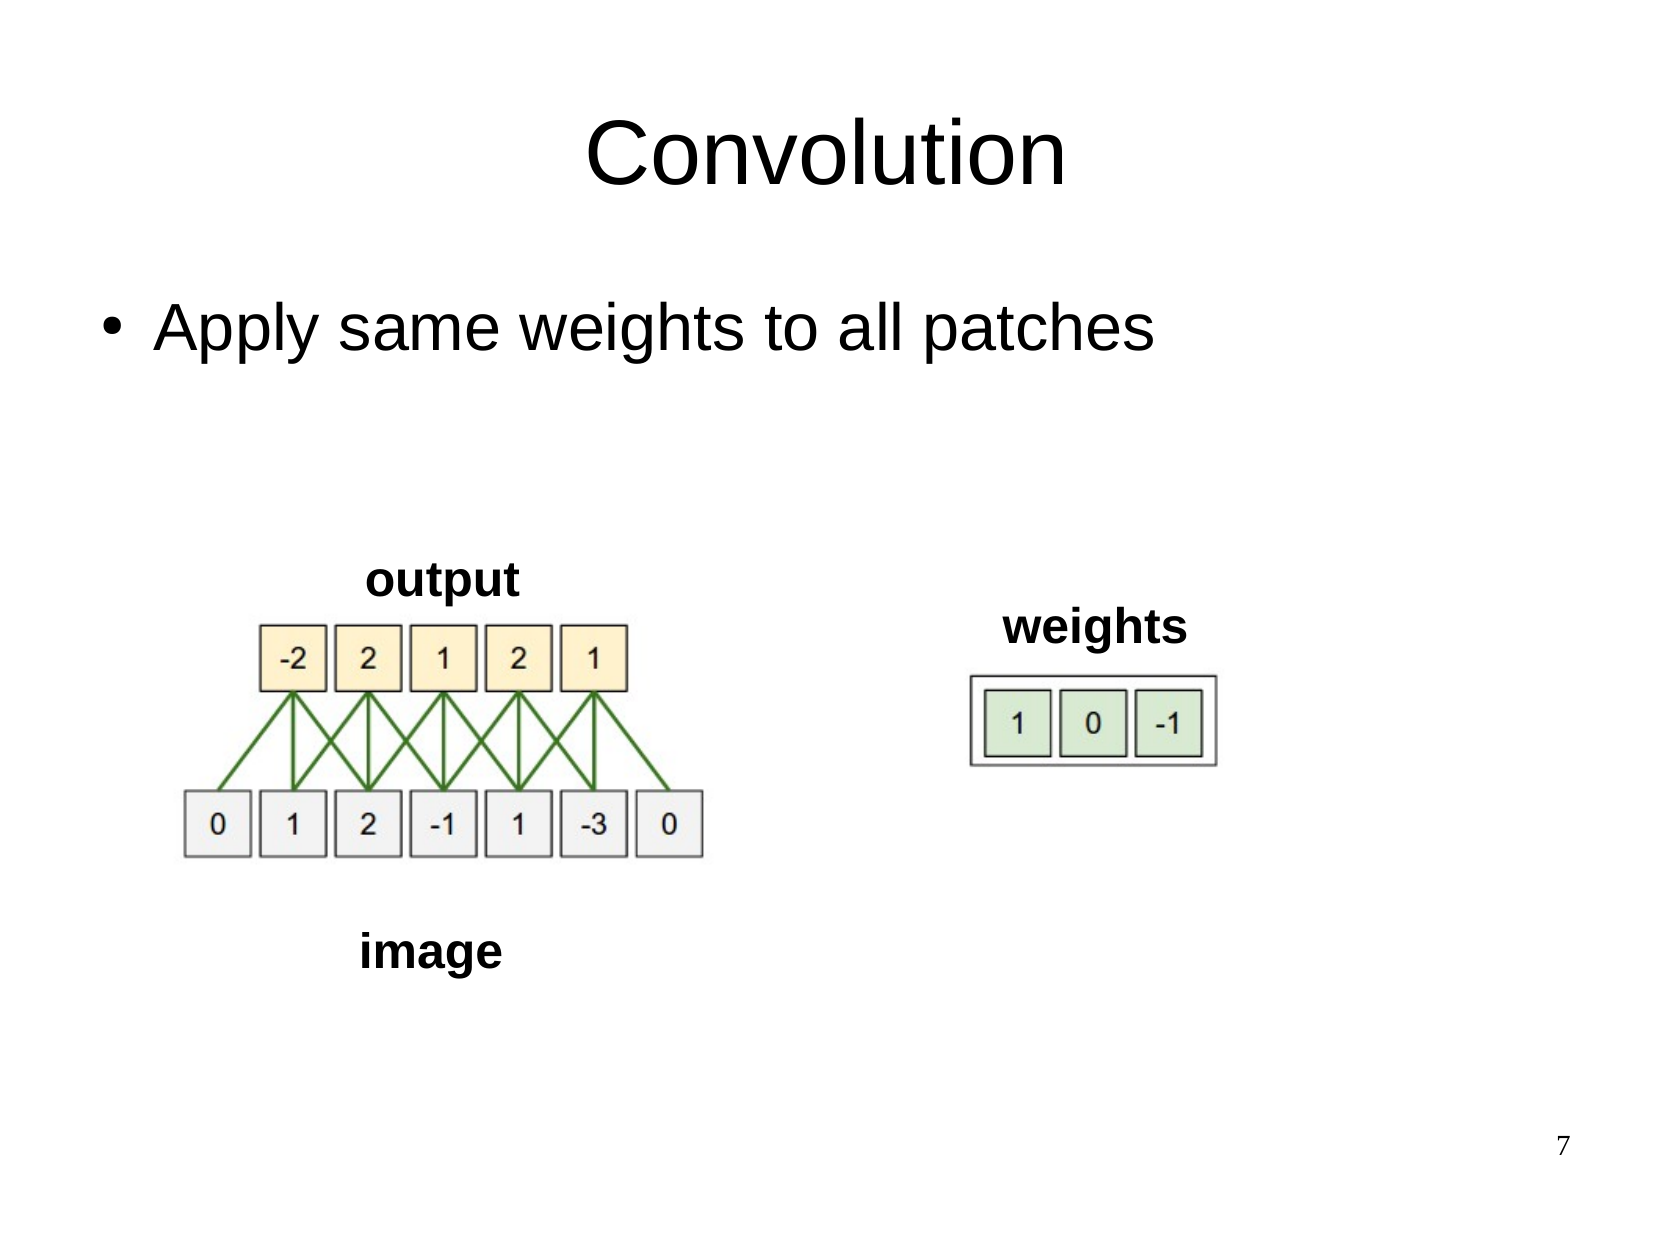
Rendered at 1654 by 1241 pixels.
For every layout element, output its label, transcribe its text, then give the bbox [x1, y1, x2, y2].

text_box output [350, 543, 536, 615]
title Convolution [82, 49, 1571, 257]
picture [165, 561, 724, 932]
text_box weights [987, 590, 1204, 662]
text_box image [344, 932, 519, 987]
picture [959, 660, 1229, 786]
list Apply same weights to all patches [82, 290, 1571, 1010]
